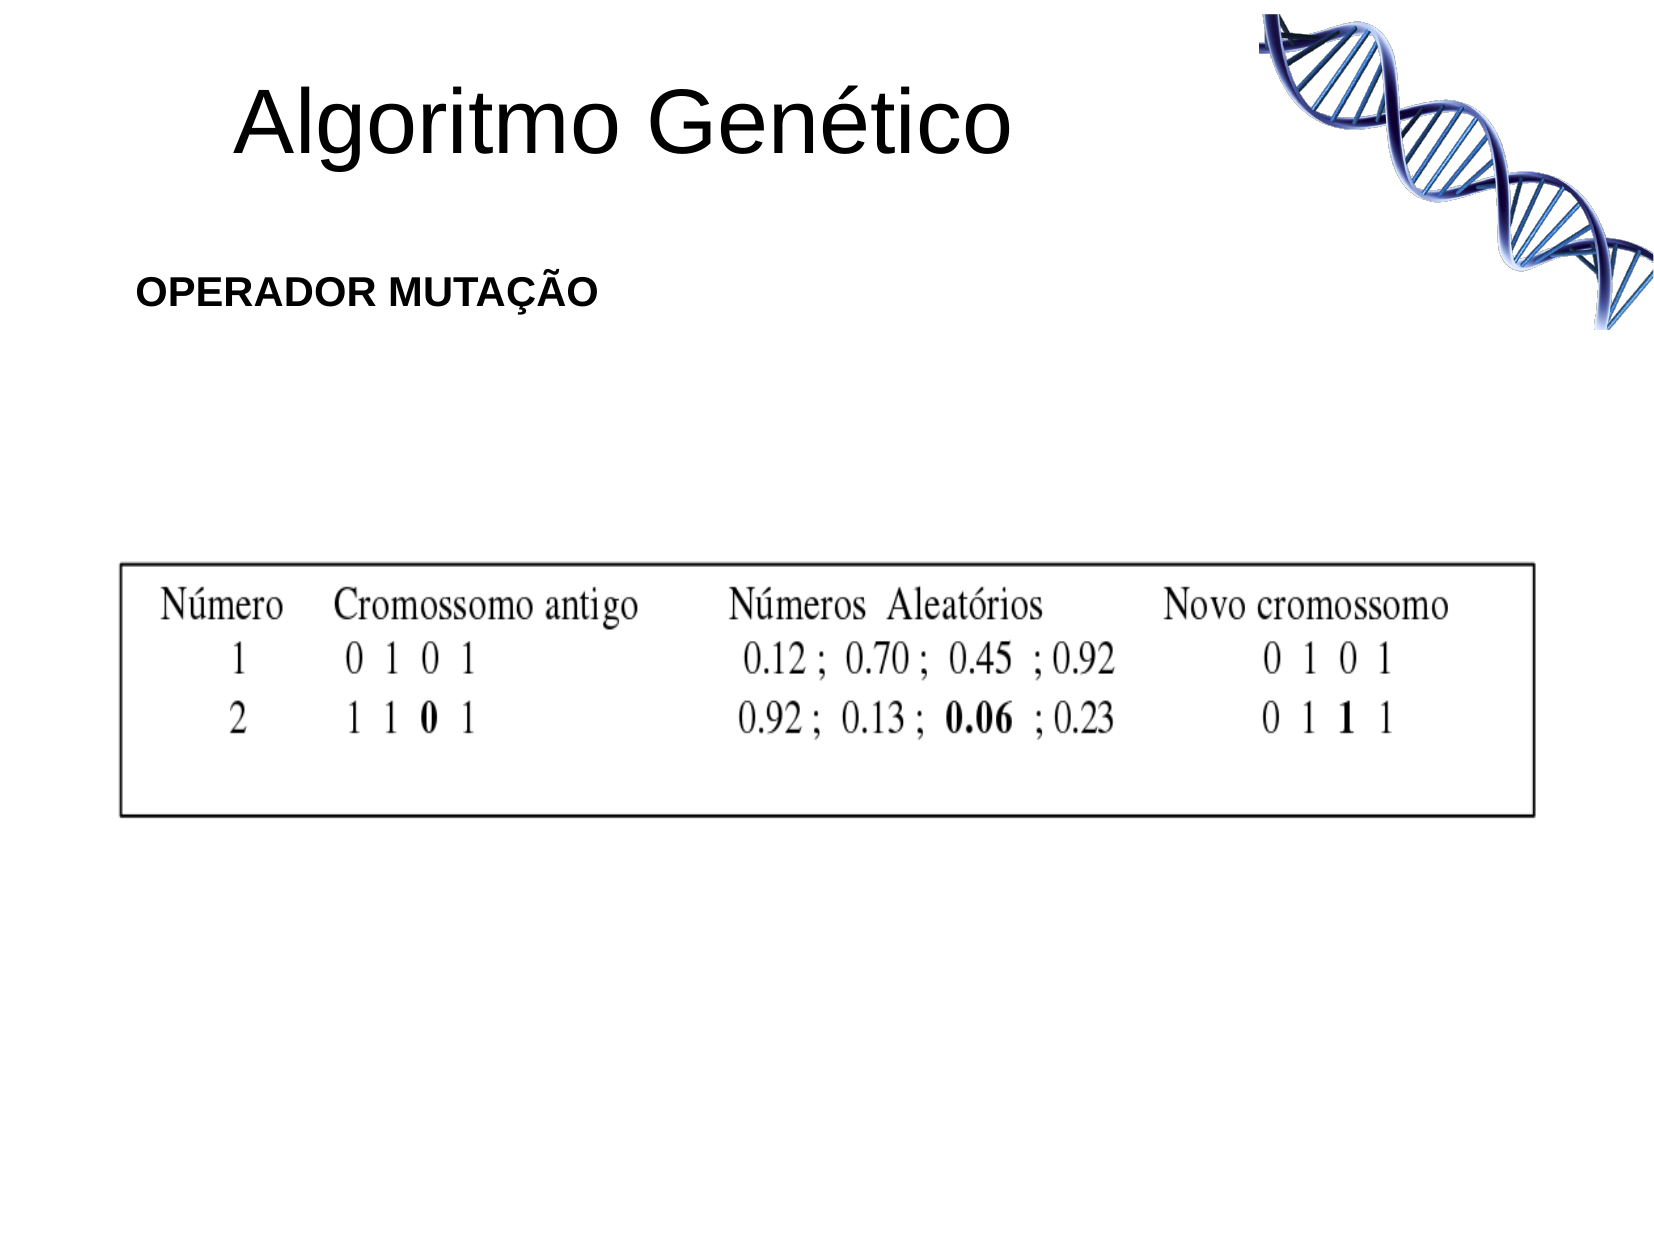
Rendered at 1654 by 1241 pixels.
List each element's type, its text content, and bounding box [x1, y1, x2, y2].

picture [115, 550, 1541, 826]
text_box OPERADOR MUTAÇÃO [120, 261, 1077, 323]
picture [1259, 14, 1654, 330]
title Algoritmo Genético [0, 17, 1369, 226]
